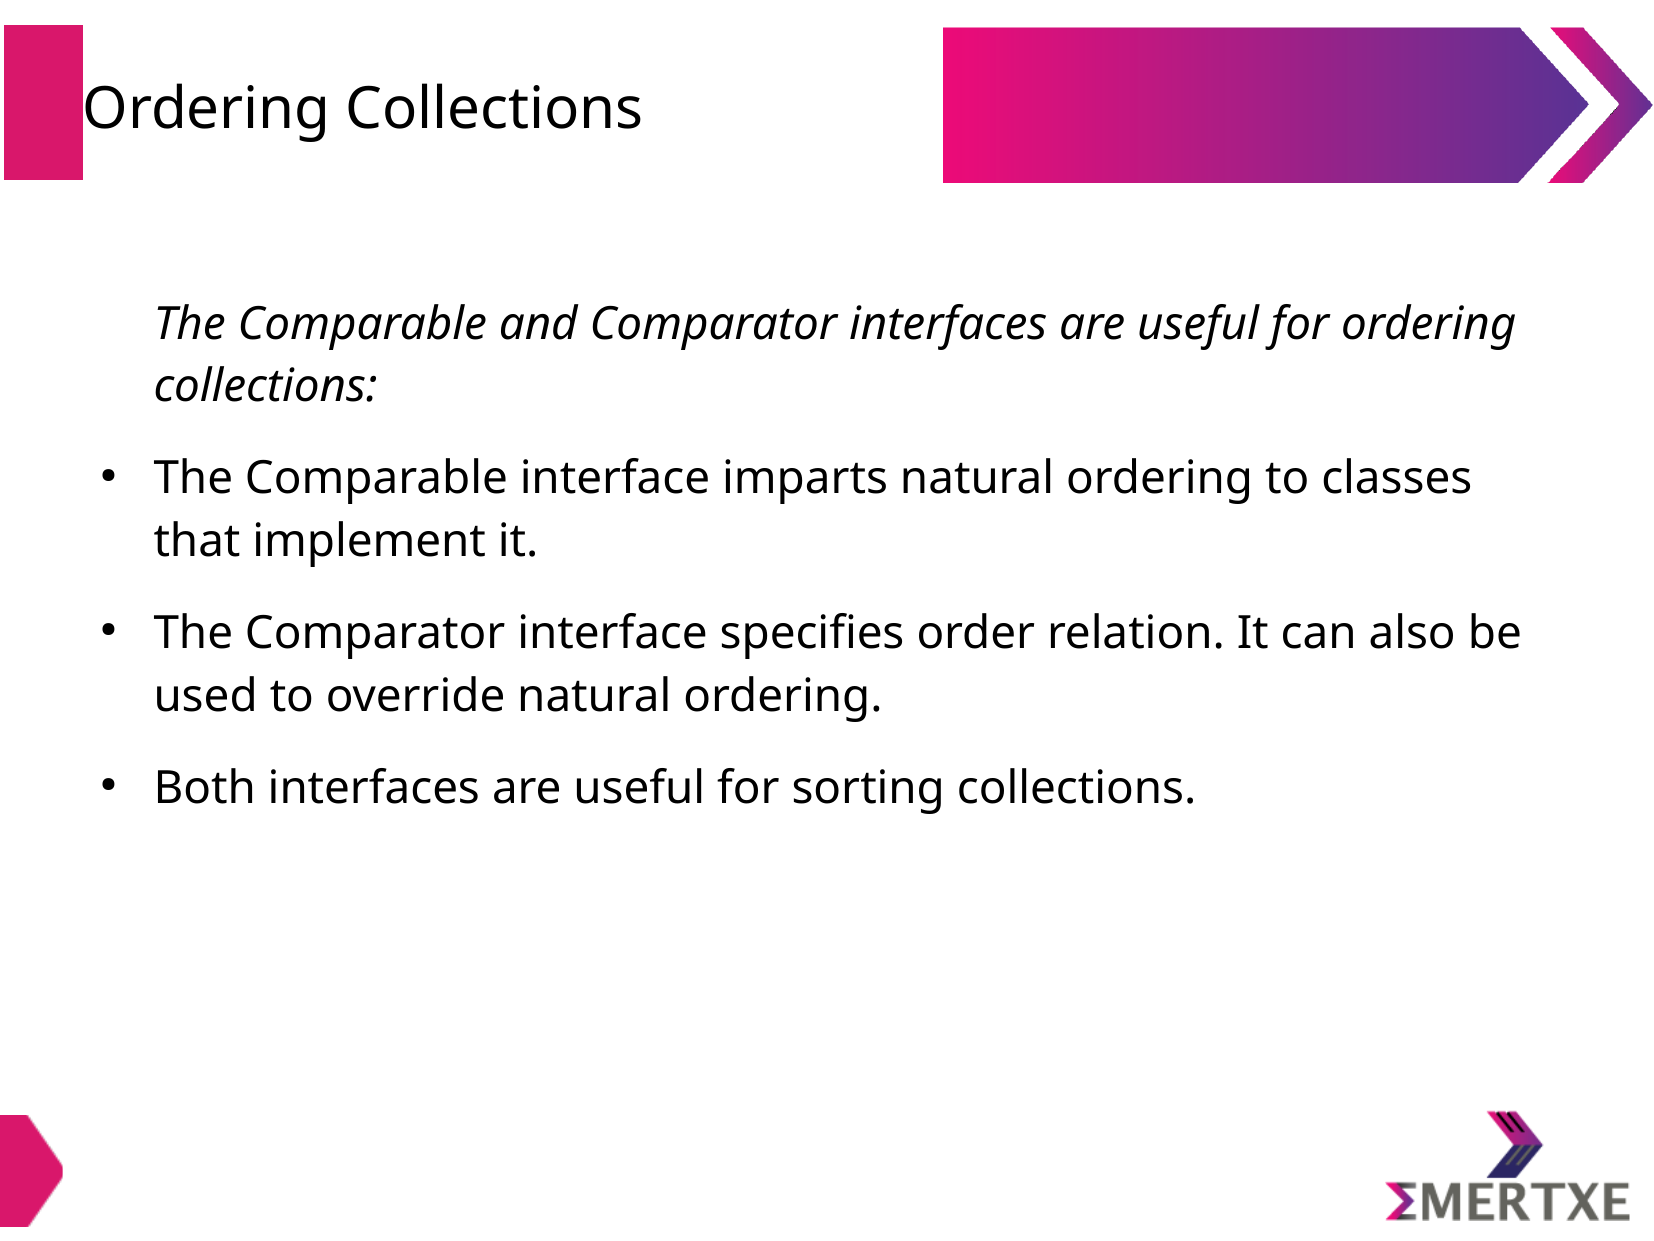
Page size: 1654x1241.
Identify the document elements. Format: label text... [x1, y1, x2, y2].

picture [1385, 1107, 1631, 1221]
picture [1571, 27, 1653, 183]
list The Comparable and Comparator interfaces are useful for ordering collections: The Comparable interface imparts natural ordering to classes that implement it. The Comparator interface specifies order relation. It can also be used to override natural ordering. Both interfaces are useful for sorting collections. [82, 290, 1571, 1010]
title Ordering Collections [82, 2, 1571, 210]
